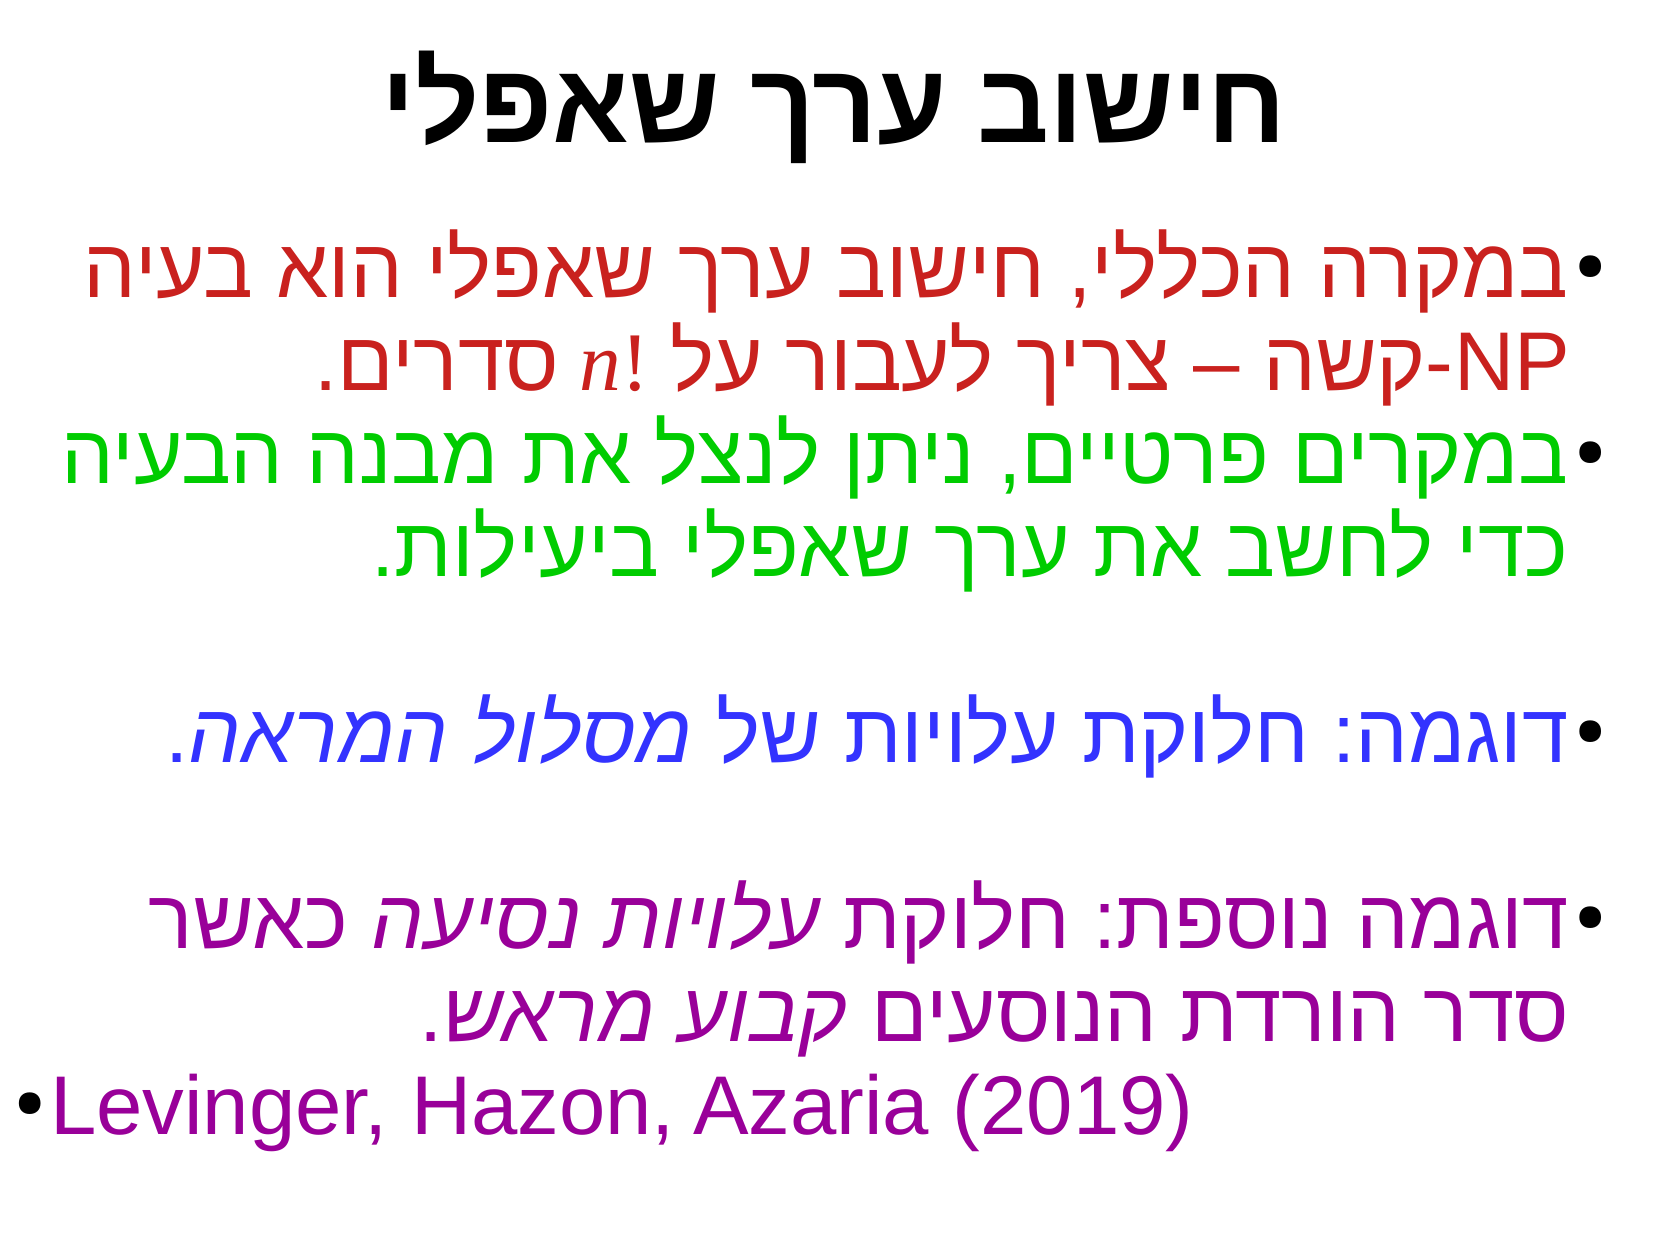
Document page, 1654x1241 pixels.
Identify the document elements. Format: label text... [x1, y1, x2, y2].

text_box במקרה הכללי, חישוב ערך שאפלי הוא בעיה NP-קשה – צריך לעבור על !n סדרים. במקרים פרטיים, ניתן לנצל את מבנה הבעיה כדי לחשב את ערך שאפלי ביעילות. דוגמה: חלוקת עלויות של מסלול המראה. דוגמה נוספת: חלוקת עלויות נסיעה כאשר סדר הורדת הנוסעים קבוע מראש. Levinger, Hazon, Azaria (2019) [0, 214, 1621, 1241]
title חישוב ערך שאפלי [15, 0, 1654, 215]
